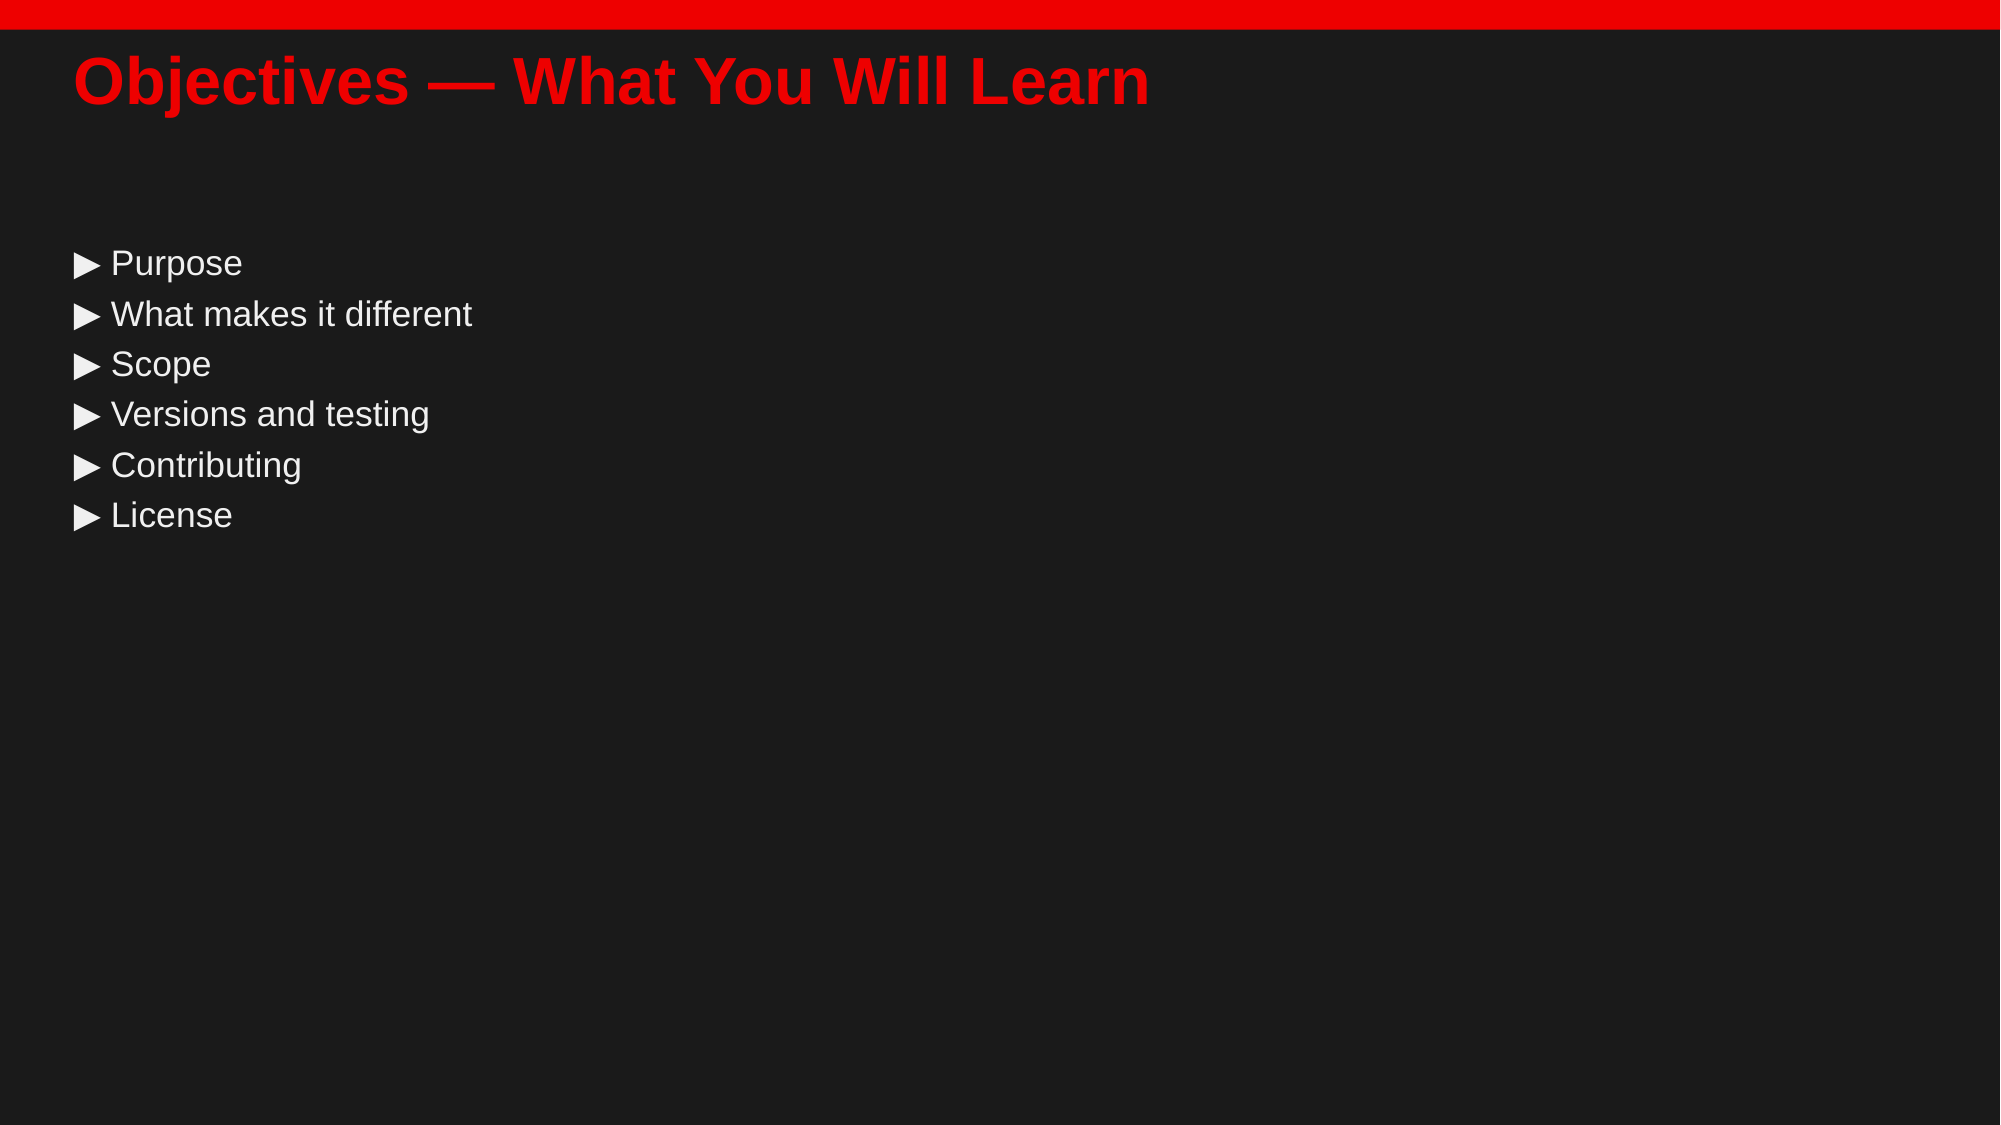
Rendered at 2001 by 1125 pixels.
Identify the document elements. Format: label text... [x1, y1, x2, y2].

text_box ▶ Purpose ▶ What makes it different ▶ Scope ▶ Versions and testing ▶ Contributing ▶ License [59, 236, 1942, 1037]
text_box Objectives — What You Will Learn [59, 36, 1942, 208]
text_box [0, 0, 2001, 30]
